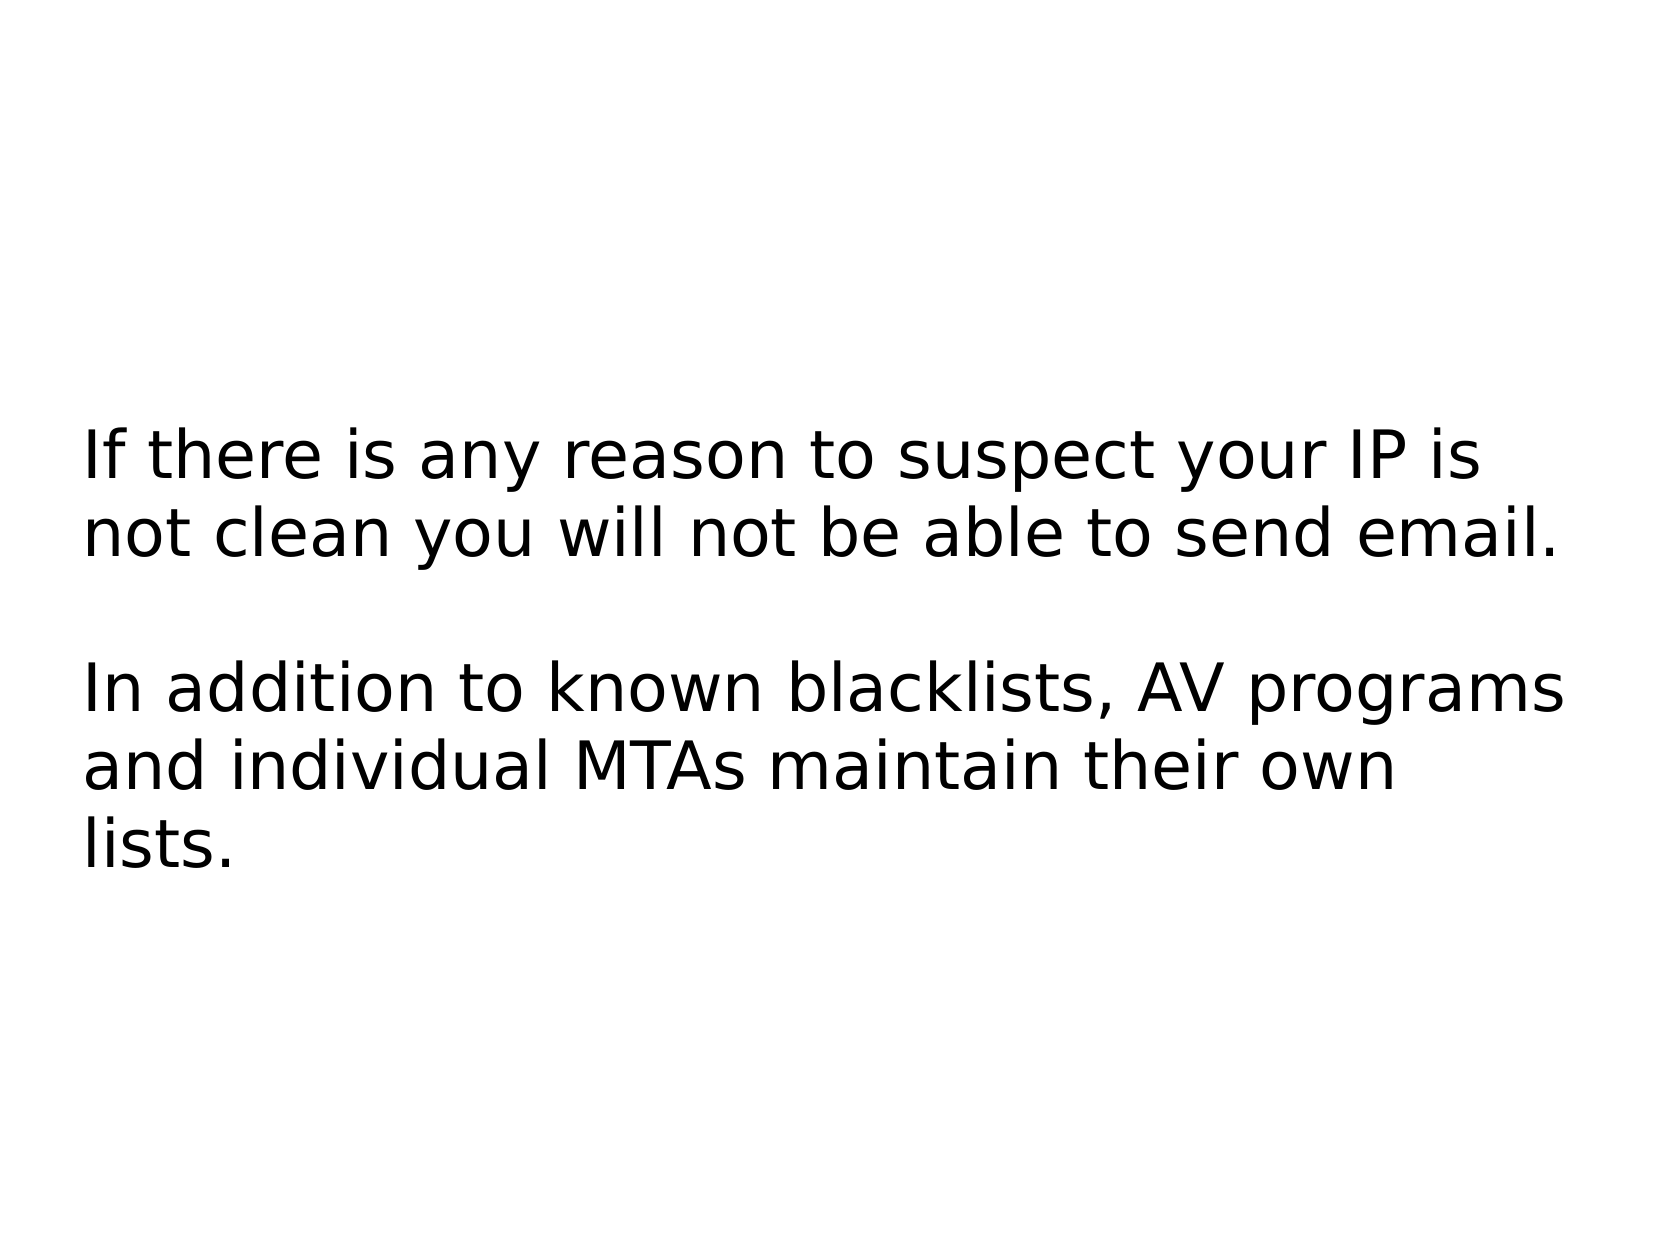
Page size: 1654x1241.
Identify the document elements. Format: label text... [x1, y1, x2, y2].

subtitle If there is any reason to suspect your IP is not clean you will not be able to send email. In addition to known blacklists, AV programs and individual MTAs maintain their own lists. [82, 290, 1571, 1010]
